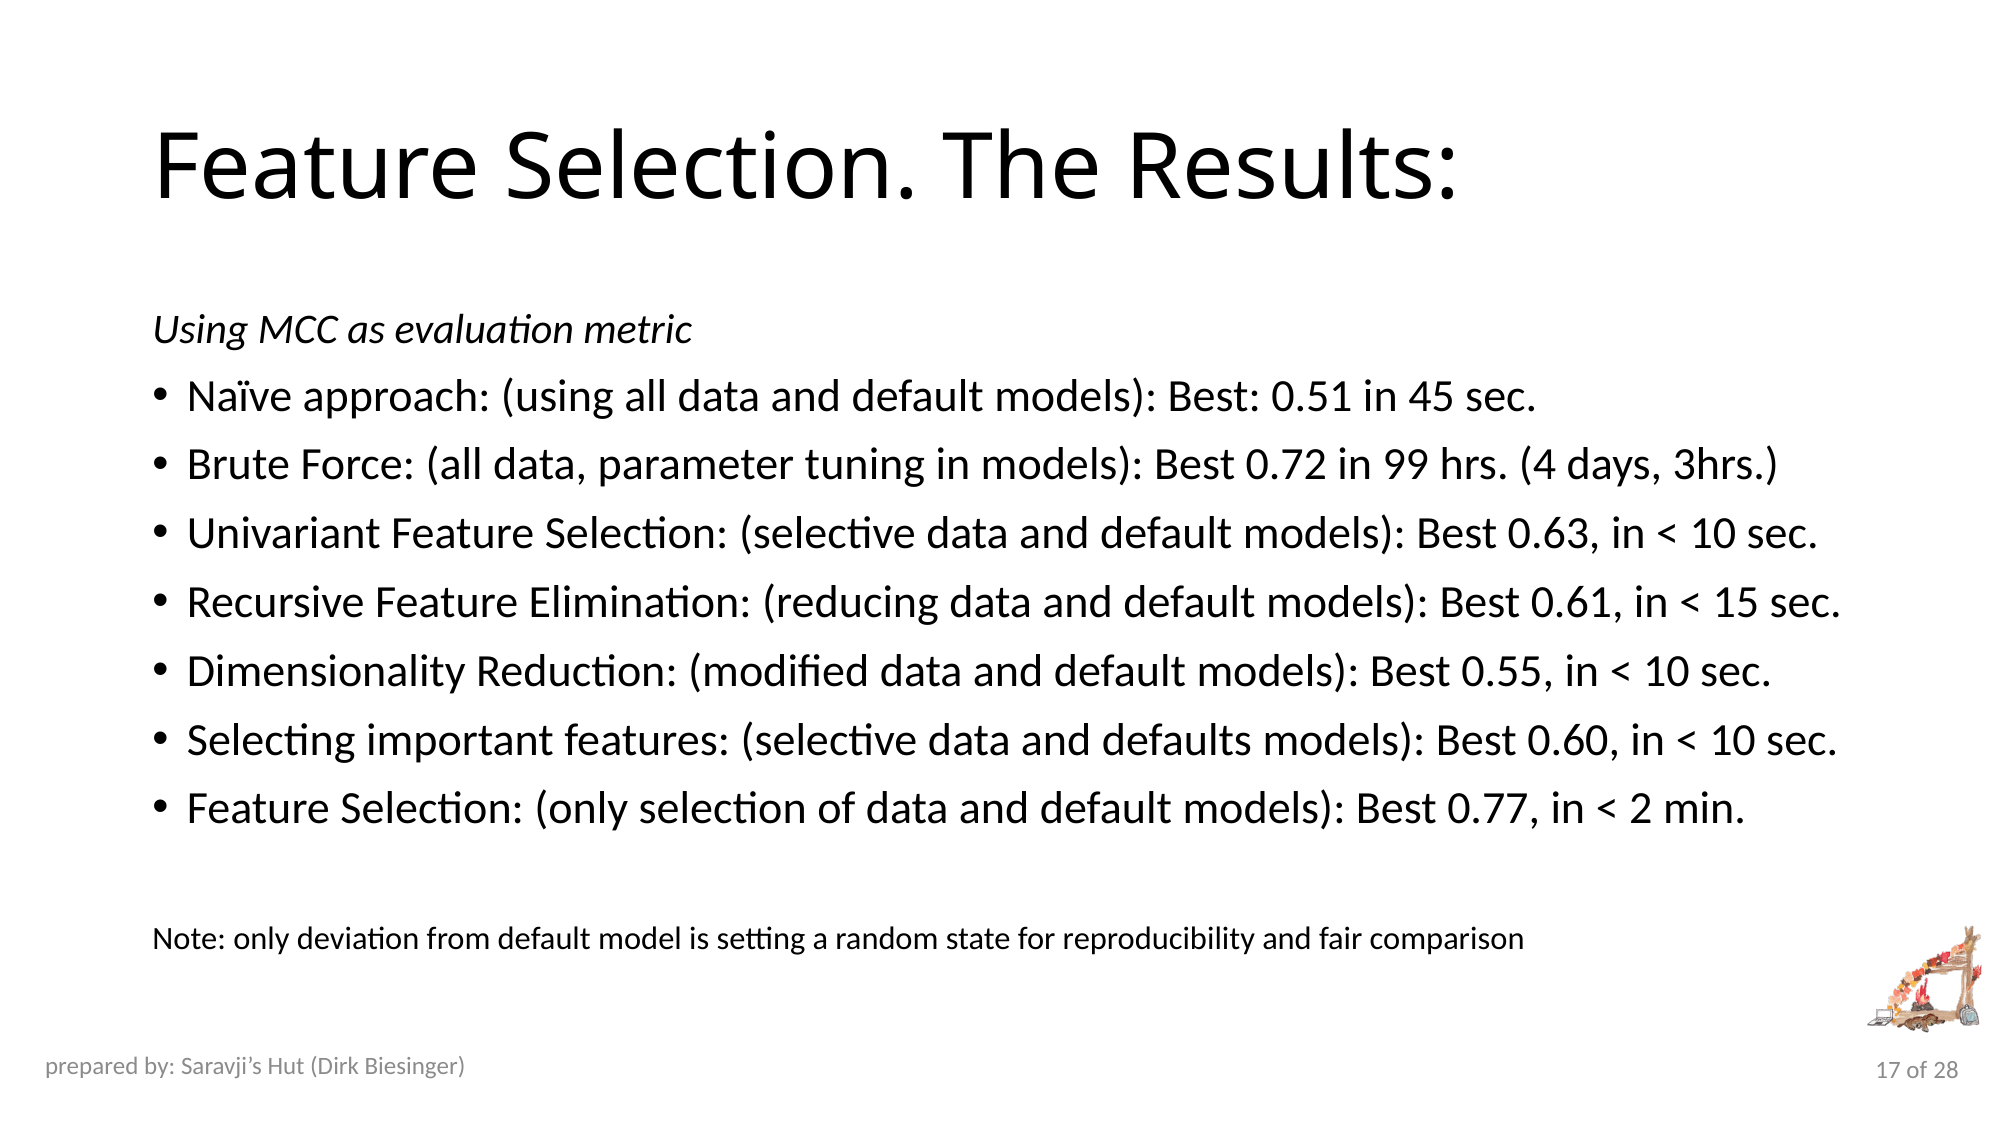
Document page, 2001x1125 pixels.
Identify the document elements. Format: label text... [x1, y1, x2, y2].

title Feature Selection. The Results: [137, 59, 1863, 278]
picture [1853, 908, 1996, 1050]
list Using MCC as evaluation metric Naïve approach: (using all data and default models): Best: 0.51 in 45 sec. Brute Force: (all data, parameter tuning in models): Best 0.72 in 99 hrs. (4 days, 3hrs.) Univariant Feature Selection: (selective data and default models): Best 0.63, in < 10 sec. Recursive Feature Elimination: (reducing data and default models): Best 0.61, in < 15 sec. Dimensionality Reduction: (modified data and default models): Best 0.55, in < 10 sec. Selecting important features: (selective data and defaults models): Best 0.60, in < 10 sec. Feature Selection: (only selection of data and default models): Best 0.77, in < 2 min. Note: only deviation from default model is setting a random state for reproducibility and fair comparison [137, 299, 1863, 1014]
